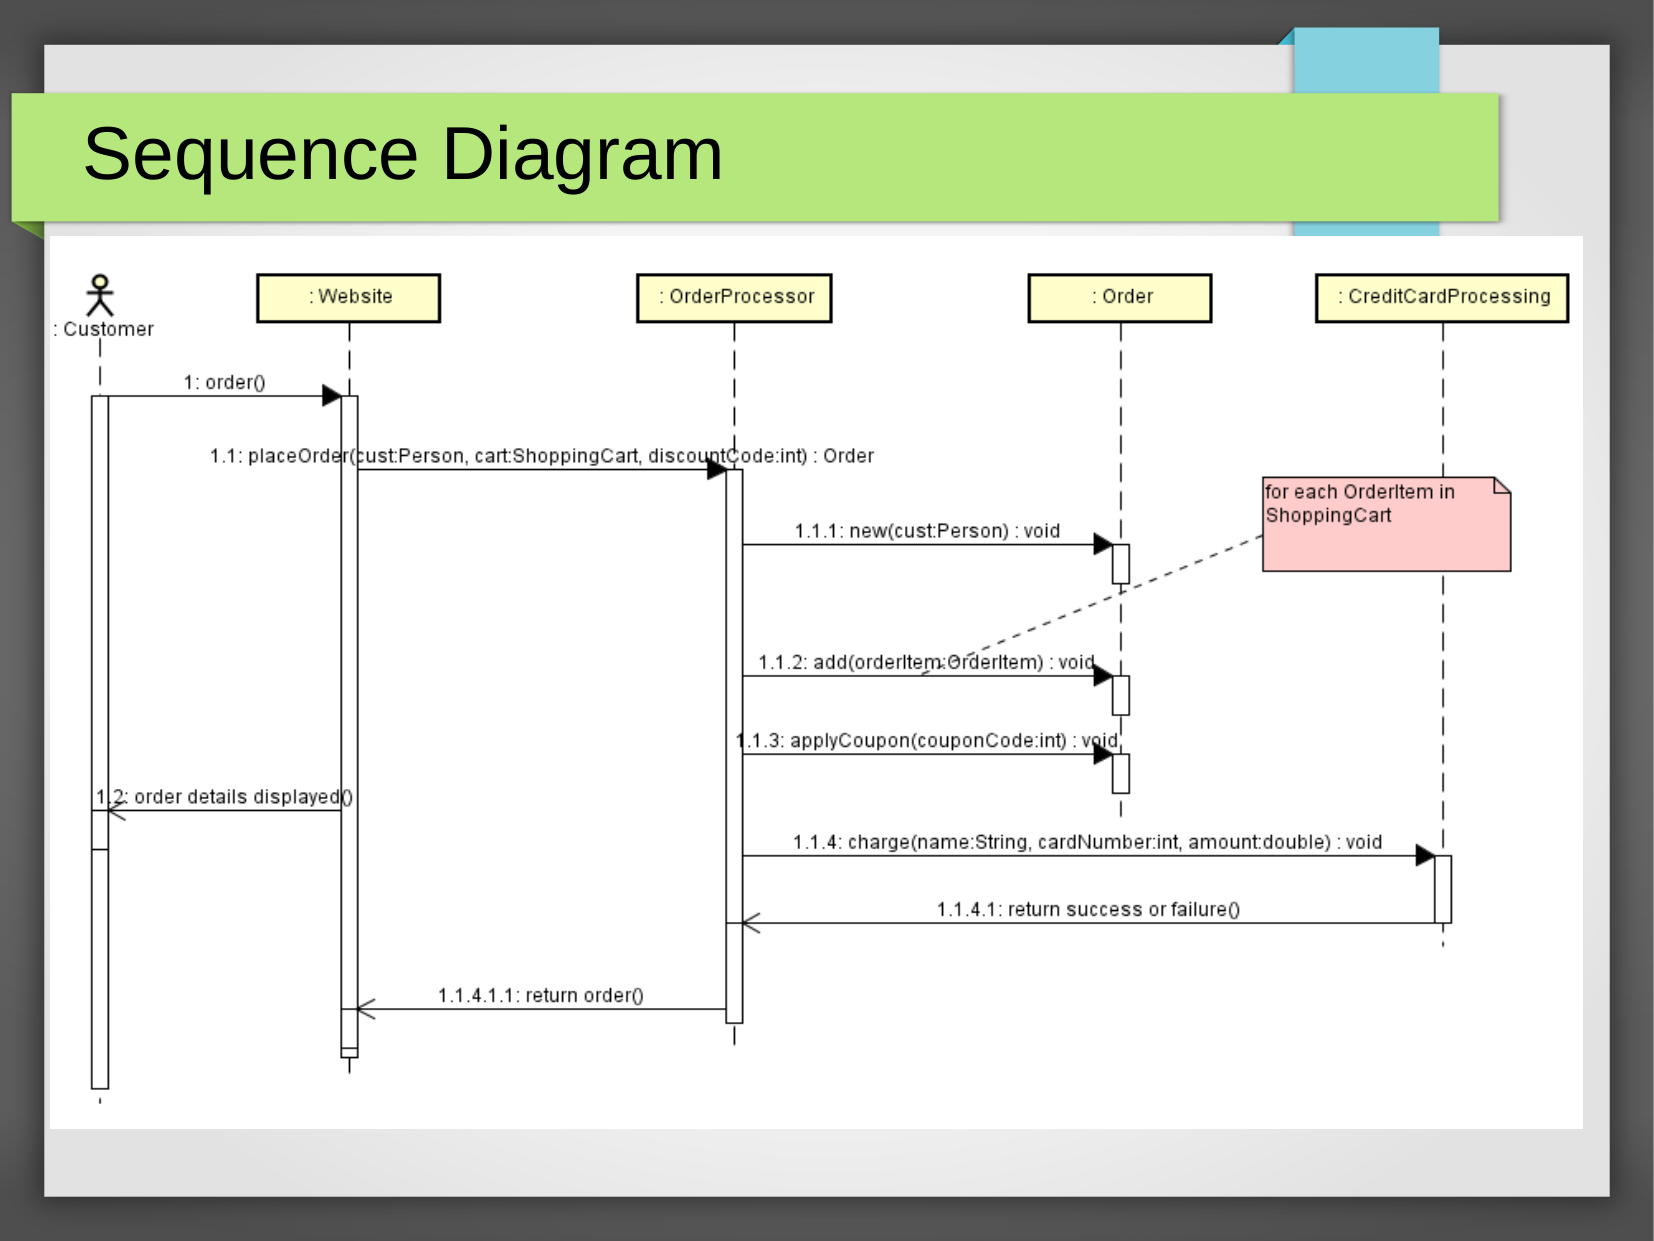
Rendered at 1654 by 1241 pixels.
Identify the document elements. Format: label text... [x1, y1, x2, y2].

title Sequence Diagram [82, 94, 1264, 213]
picture [0, 0, 1654, 1241]
